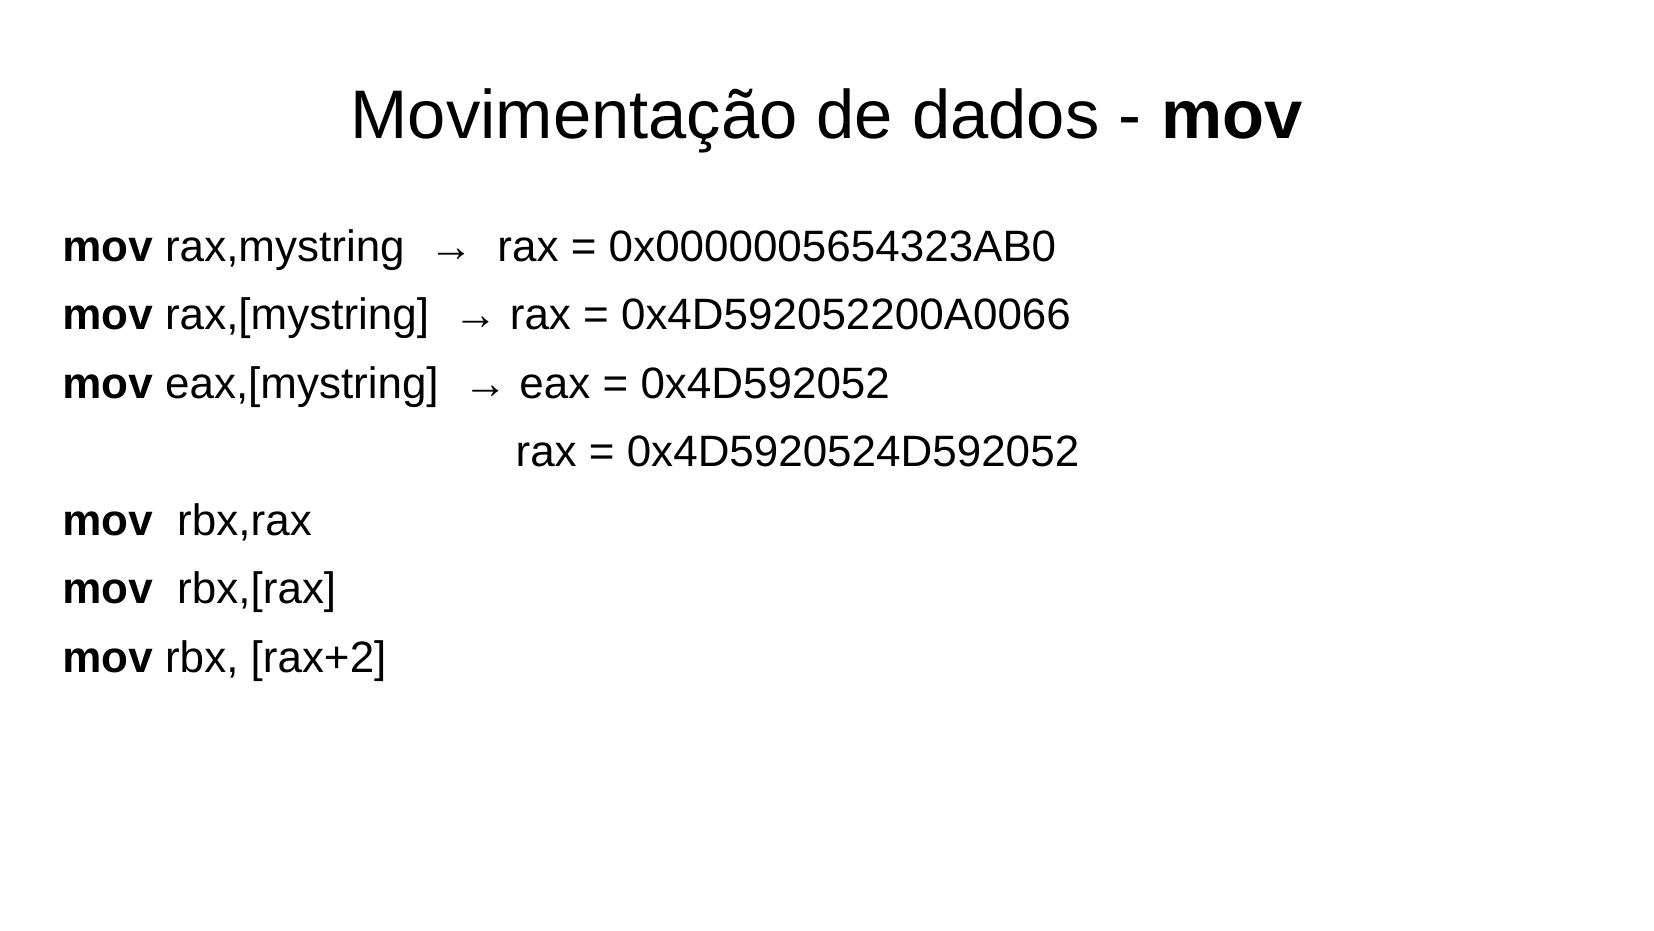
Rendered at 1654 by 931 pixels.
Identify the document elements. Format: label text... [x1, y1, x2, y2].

title Movimentação de dados - mov [82, 37, 1571, 193]
list mov rax,mystring → rax = 0x0000005654323AB0 mov rax,[mystring] → rax = 0x4D592052200A0066 mov eax,[mystring] → eax = 0x4D592052 rax = 0x4D5920524D592052 mov rbx,rax mov rbx,[rax] mov rbx, [rax+2] [0, 221, 1642, 758]
